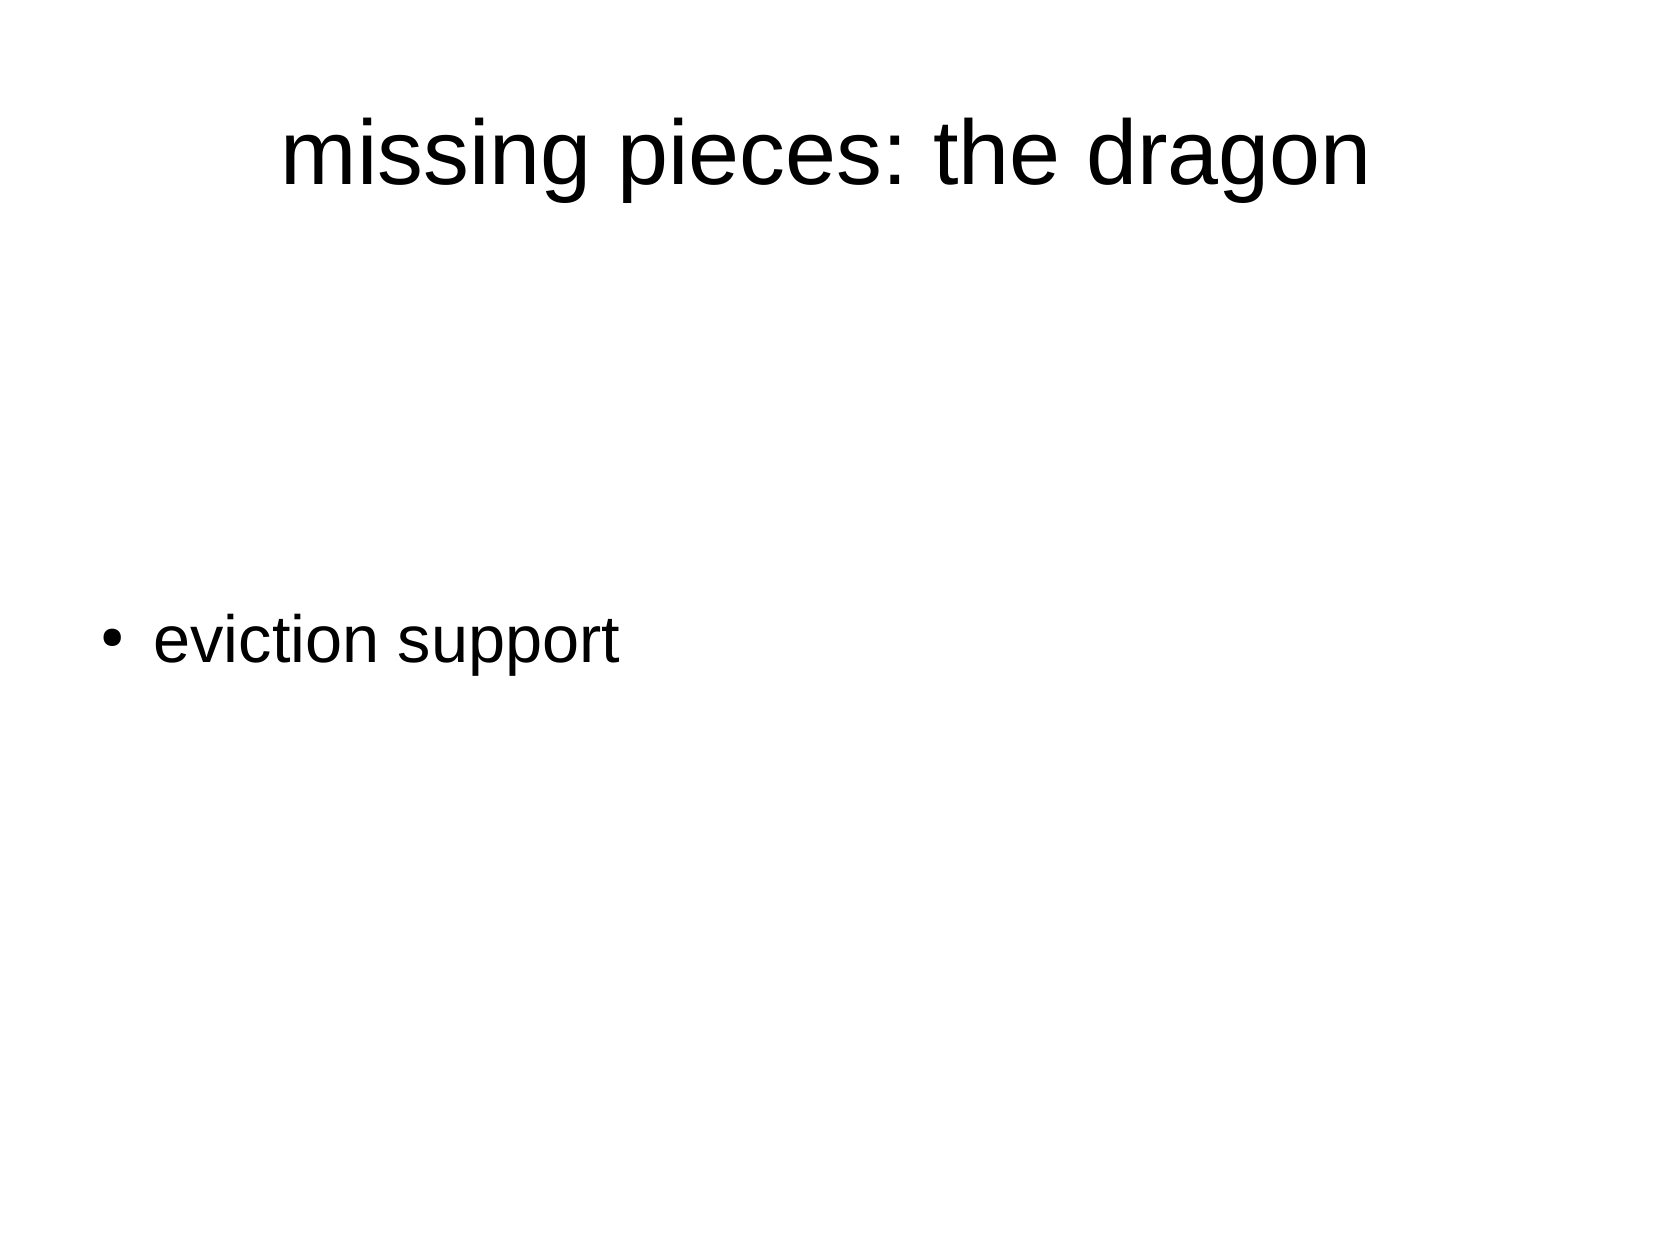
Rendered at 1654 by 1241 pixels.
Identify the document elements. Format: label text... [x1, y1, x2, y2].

list eviction support [82, 602, 1571, 1109]
title missing pieces: the dragon [82, 49, 1571, 257]
